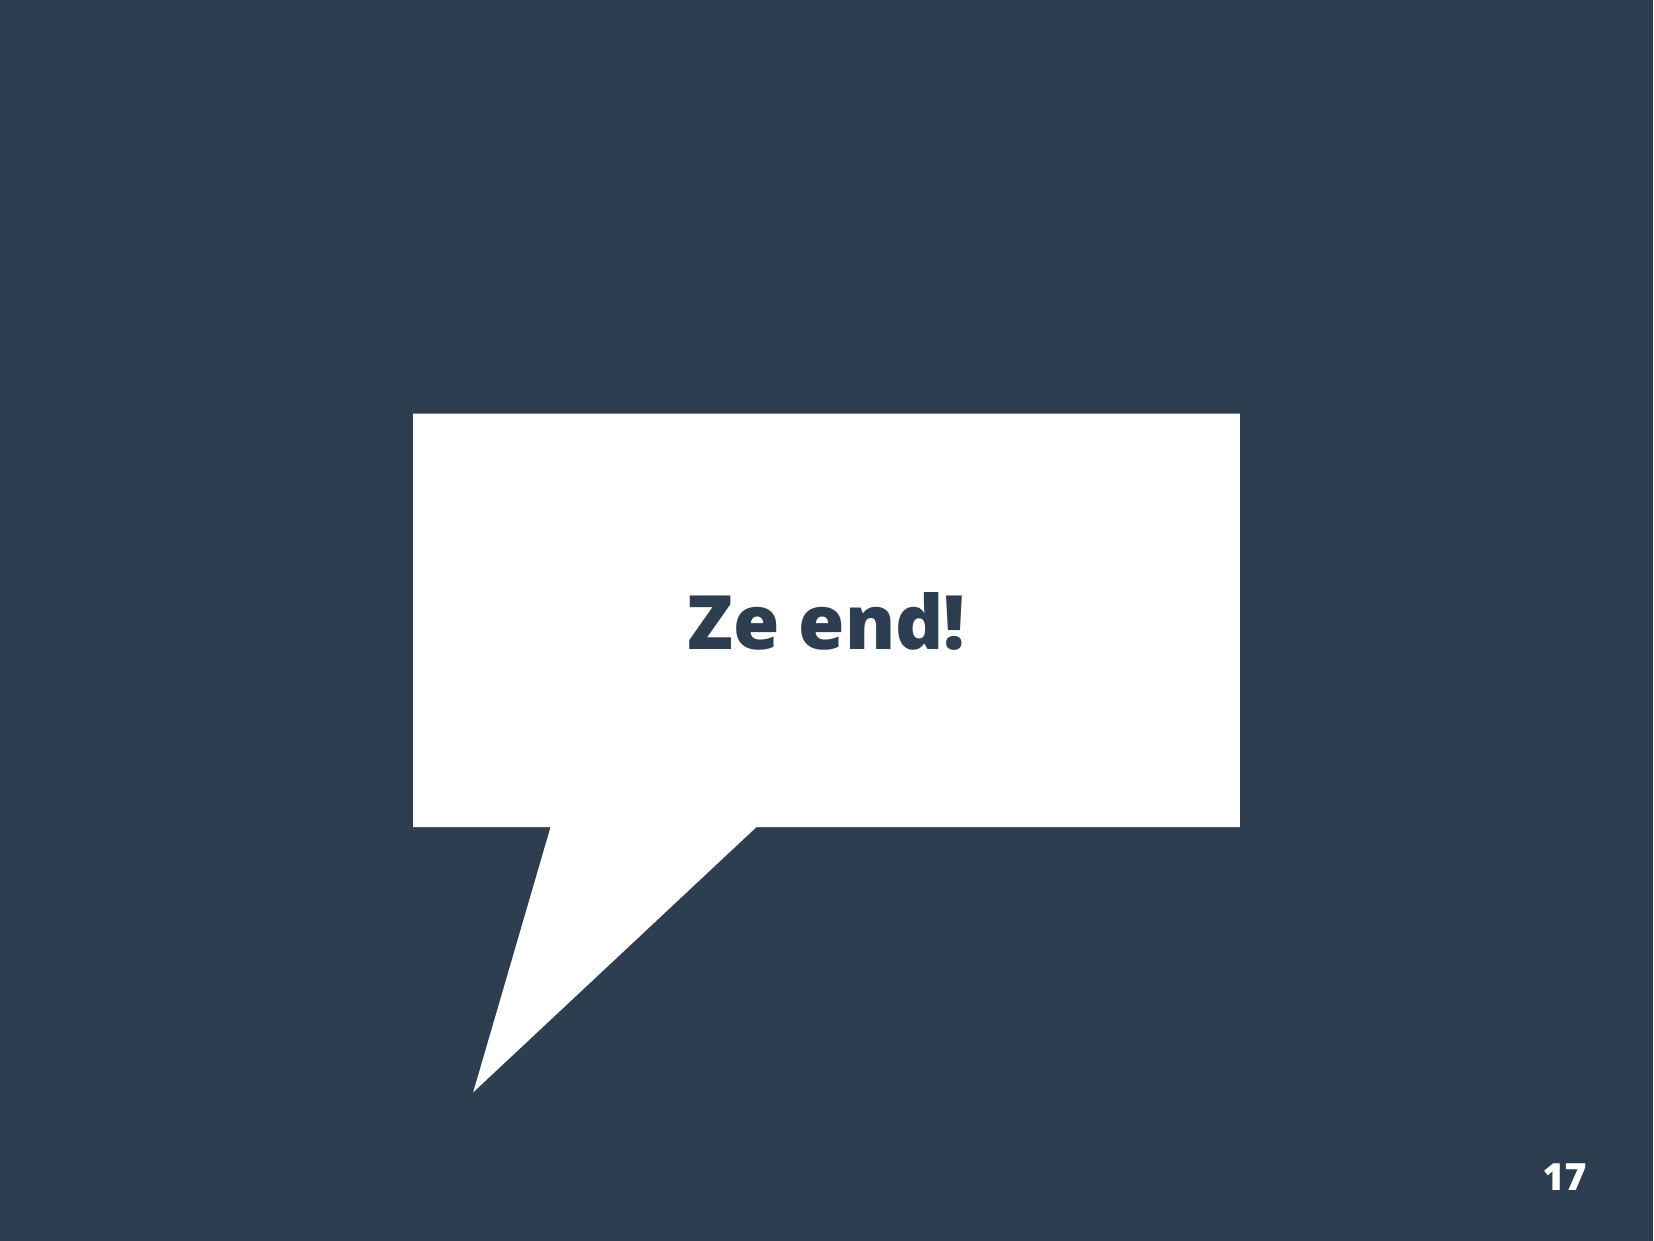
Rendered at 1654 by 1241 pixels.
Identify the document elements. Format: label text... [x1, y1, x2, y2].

title Ze end! [442, 443, 1211, 798]
